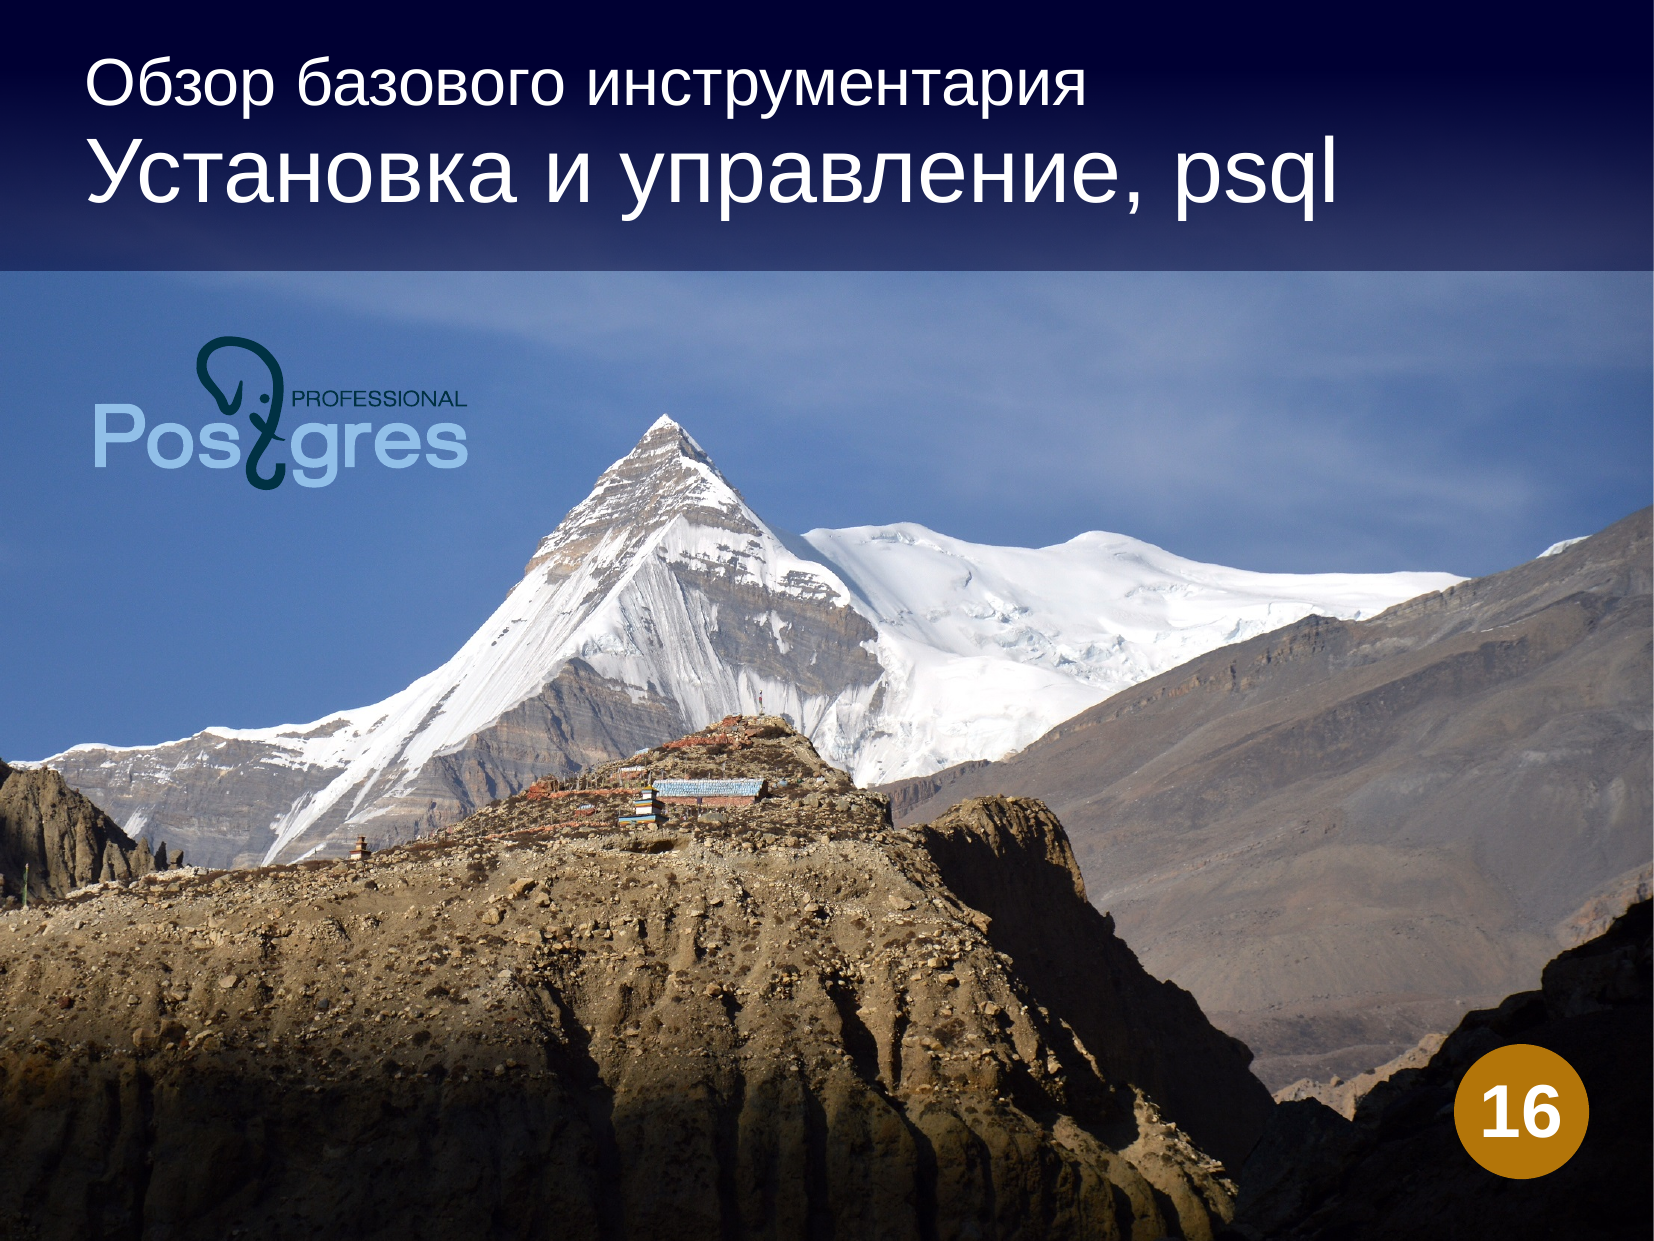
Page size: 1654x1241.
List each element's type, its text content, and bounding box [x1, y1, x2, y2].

title Обзор базового инструментария Установка и управление, psql [84, 44, 1636, 251]
text_box 16 [1454, 1044, 1590, 1180]
picture [0, 271, 1654, 1241]
